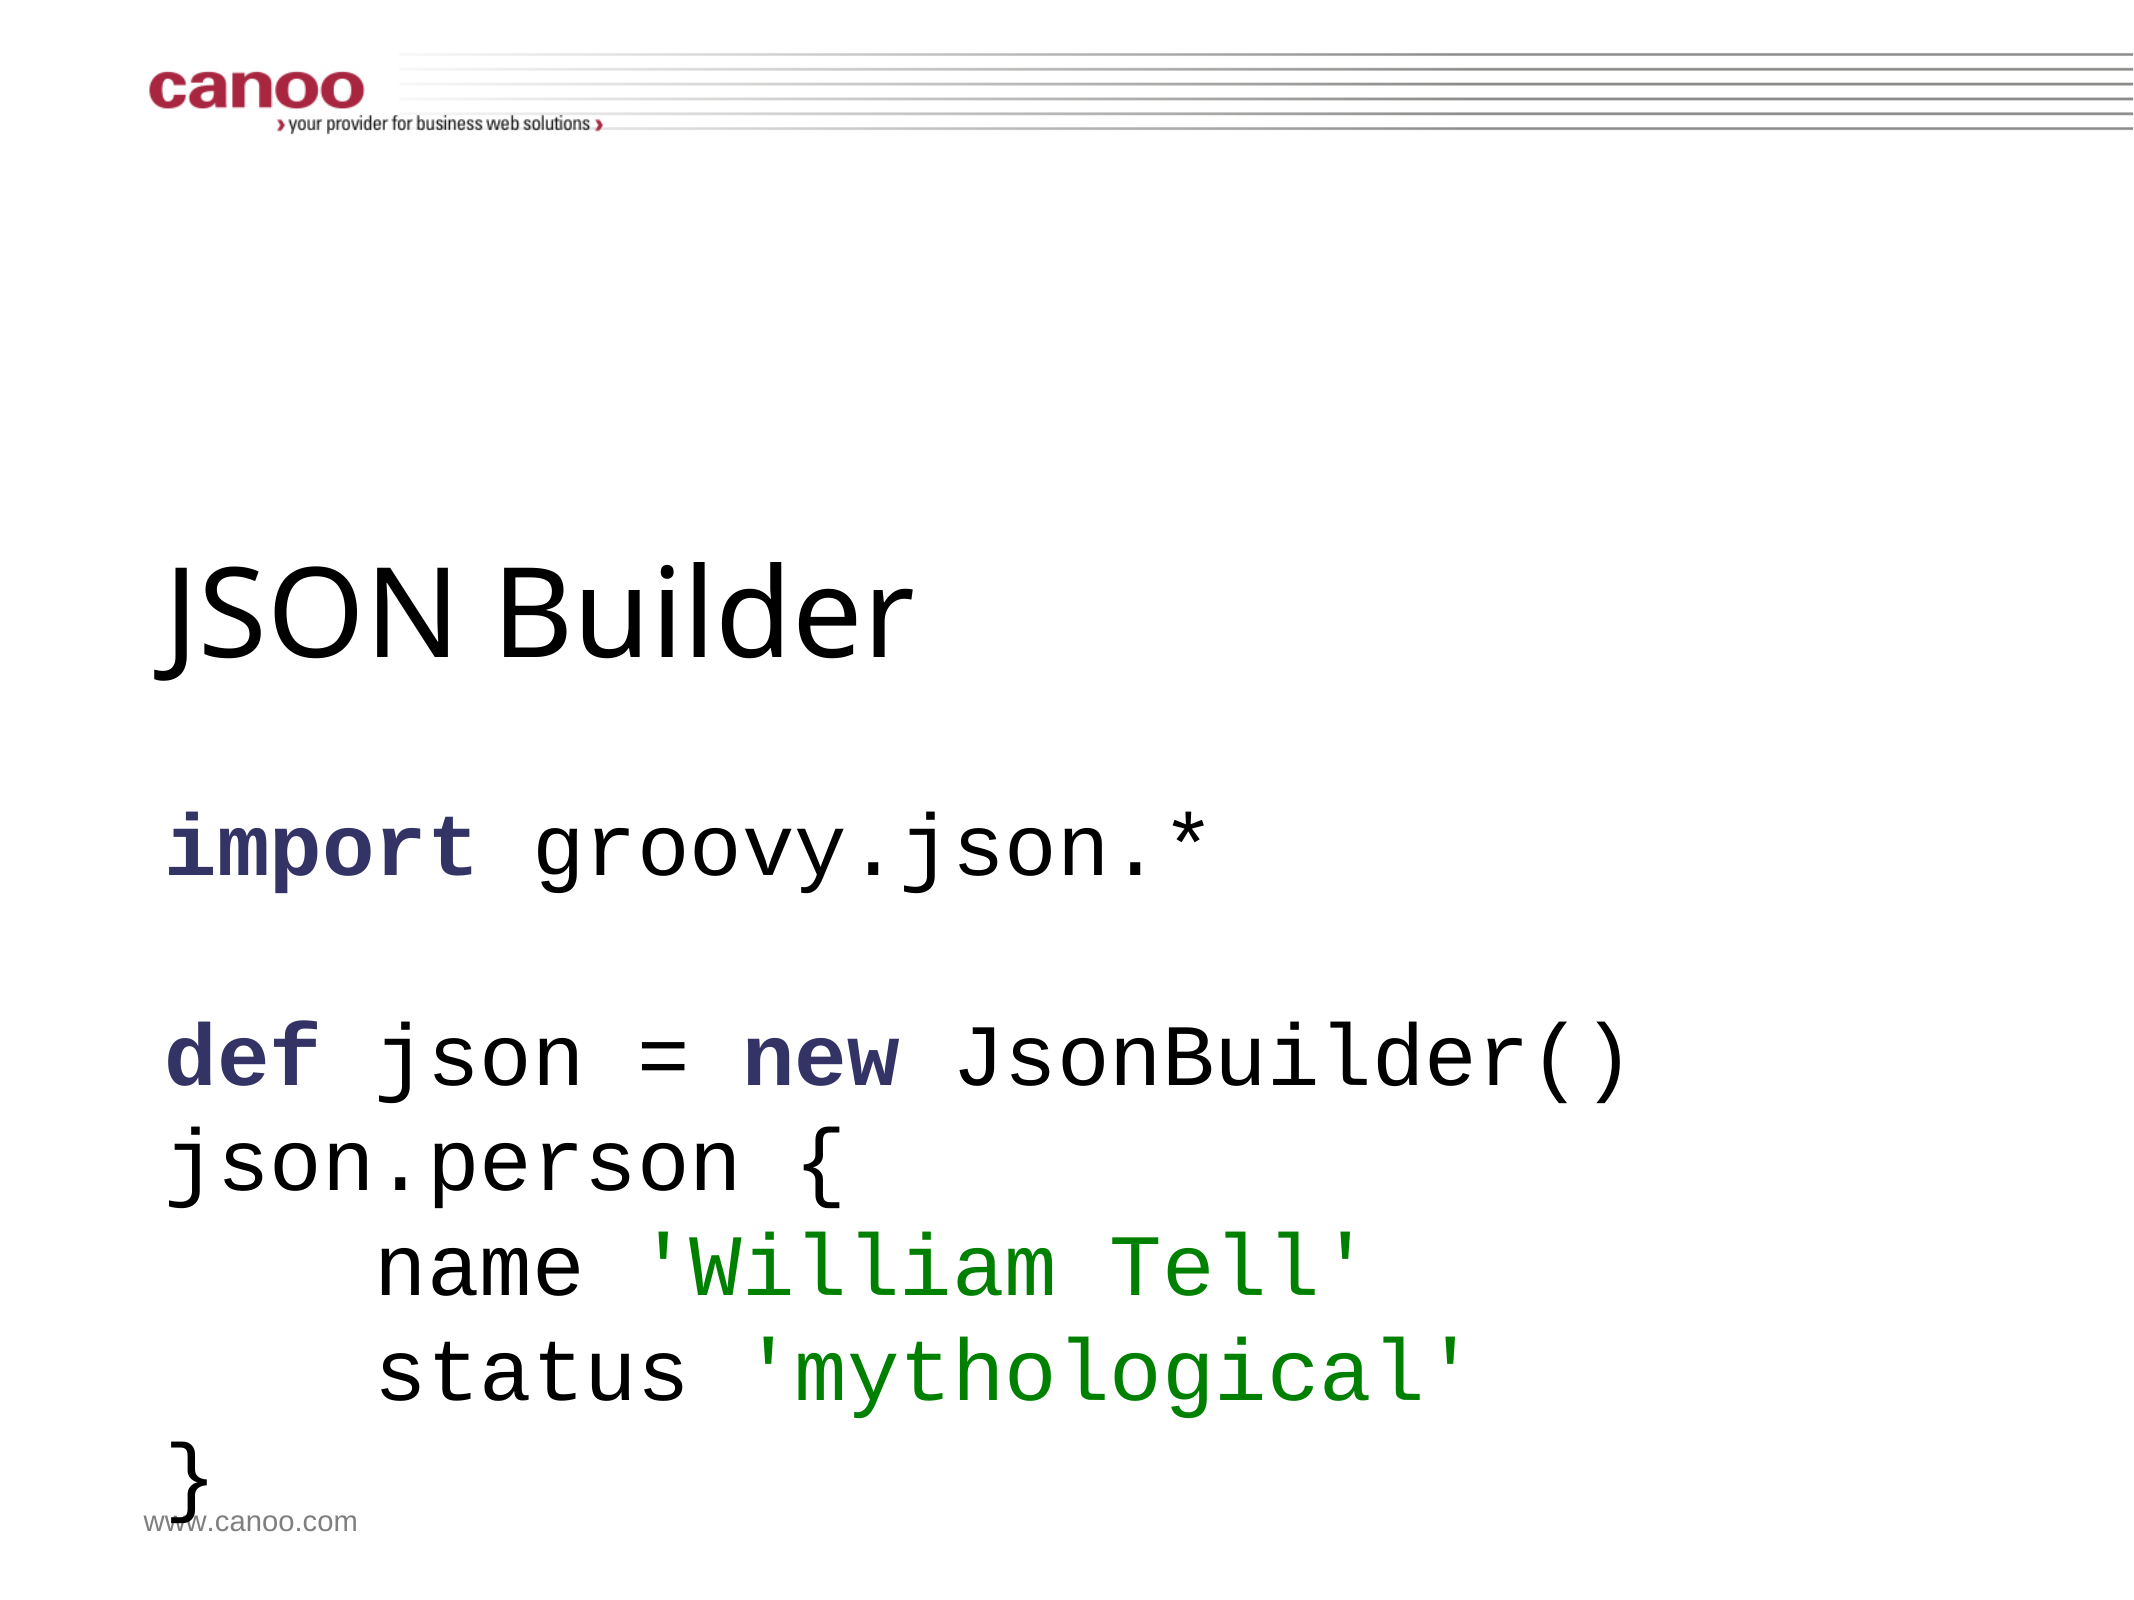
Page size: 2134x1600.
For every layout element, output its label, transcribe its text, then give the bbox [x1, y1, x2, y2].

picture [0, 21, 2134, 188]
text_box JSON Builder import groovy.json.* def json = new JsonBuilder() json.person { name 'William Tell' status 'mythological' } [150, 525, 2134, 1530]
